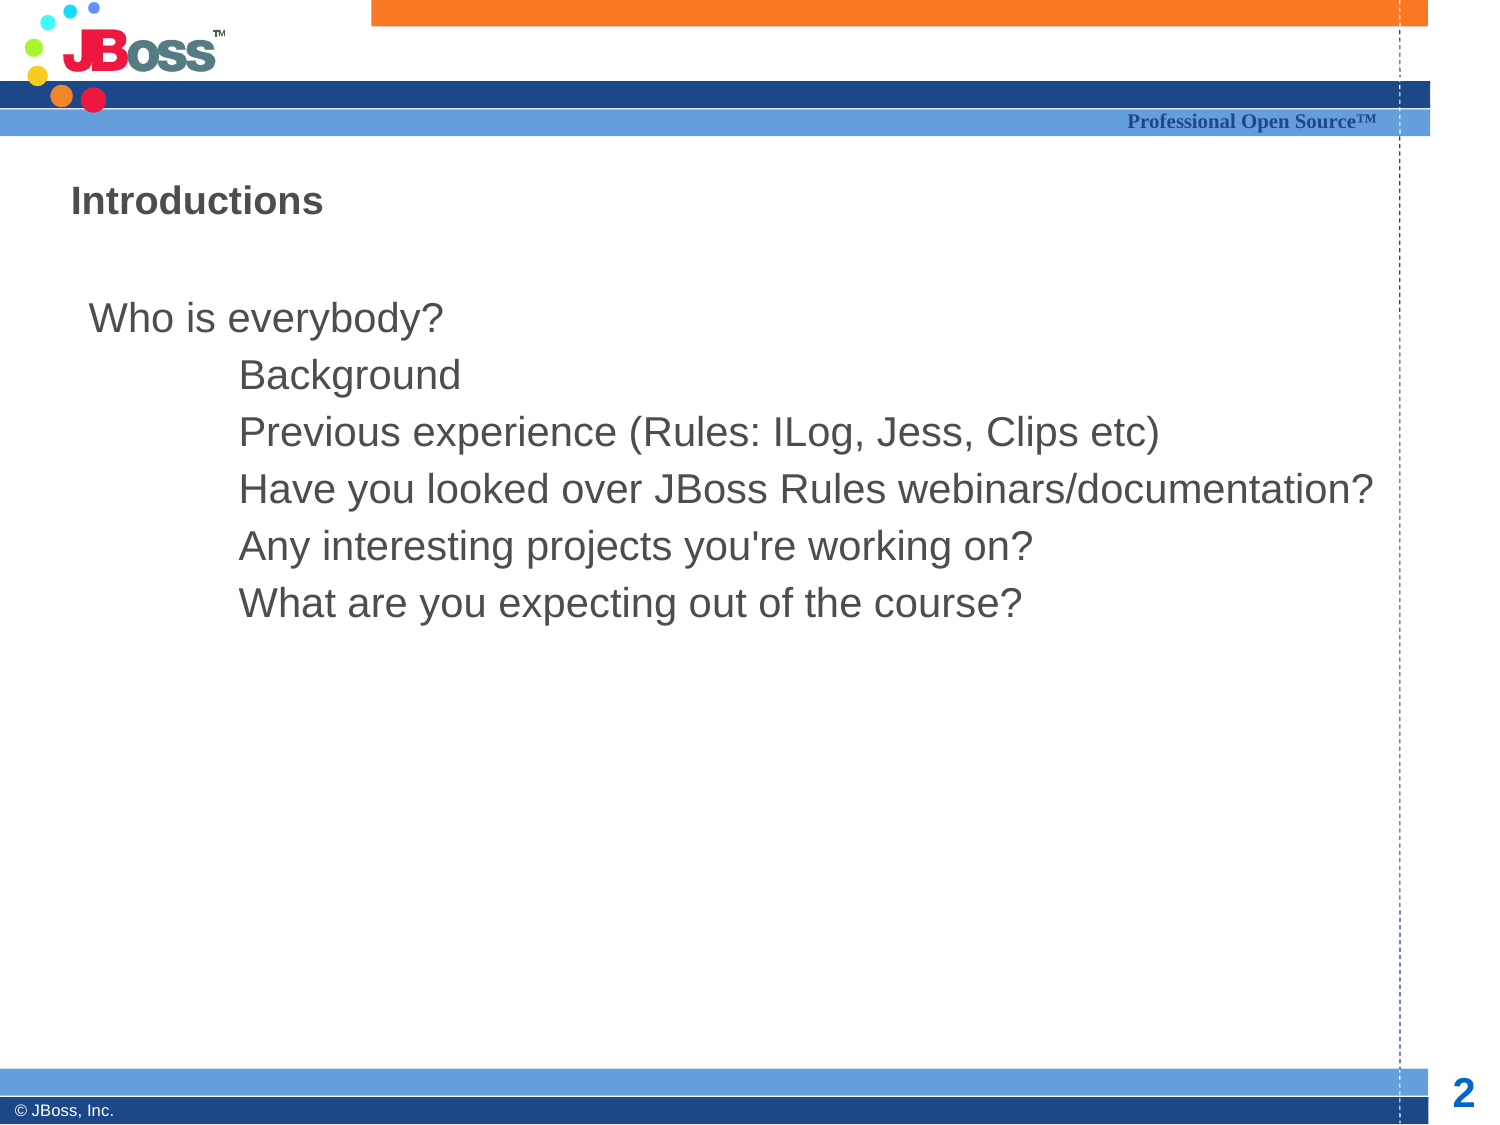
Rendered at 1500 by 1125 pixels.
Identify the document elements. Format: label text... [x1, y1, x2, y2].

title Introductions [70, 118, 1359, 284]
text_box Who is everybody? Background Previous experience (Rules: ILog, Jess, Clips etc) Have you looked over JBoss Rules webinars/documentation? Any interesting projects you're working on? What are you expecting out of the course? [88, 295, 1377, 675]
